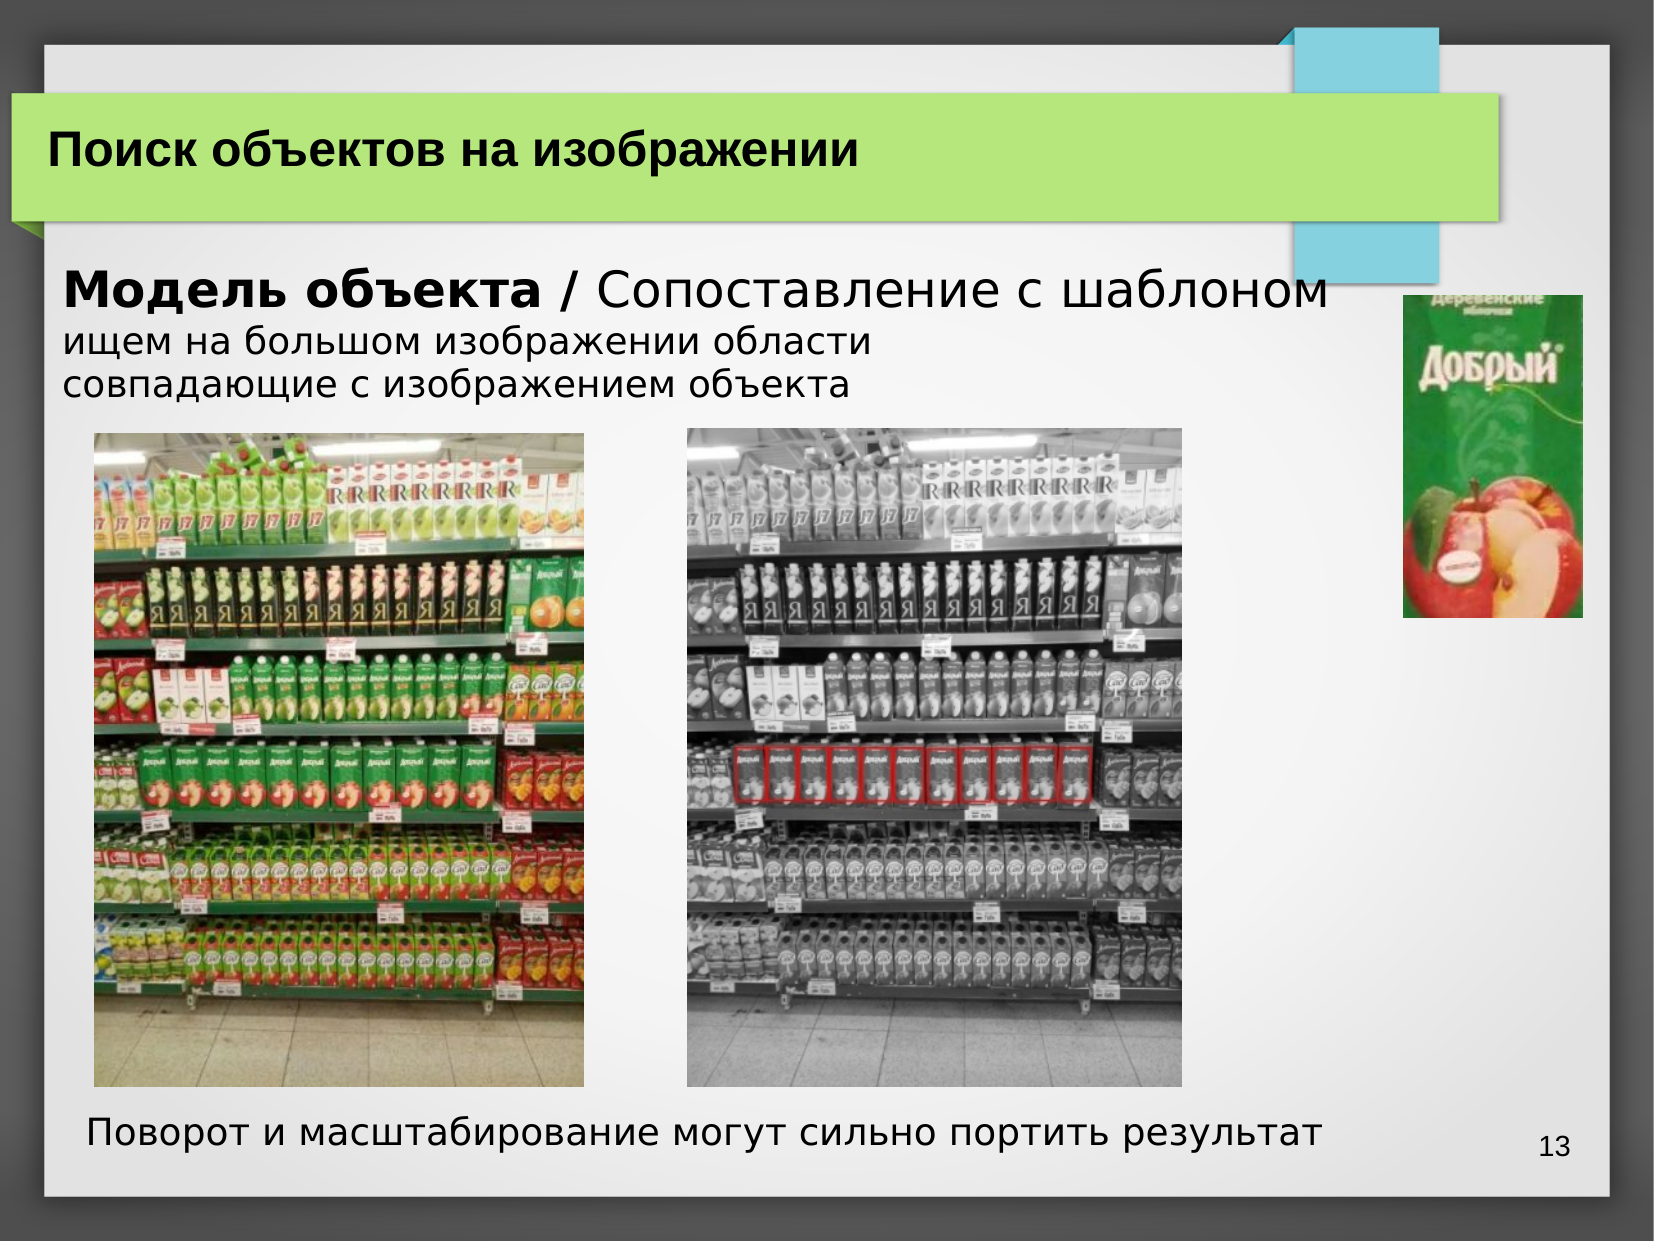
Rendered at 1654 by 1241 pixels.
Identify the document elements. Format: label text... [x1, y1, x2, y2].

title Поиск объектов на изображении [47, 120, 1004, 177]
text_box Поворот и масштабирование могут сильно портить результат [70, 1102, 1607, 1182]
picture [0, 0, 1654, 1241]
text_box Модель объекта / Сопоставление с шаблоном ищем на большом изображении области совпадающие с изображением объекта [47, 254, 1417, 420]
